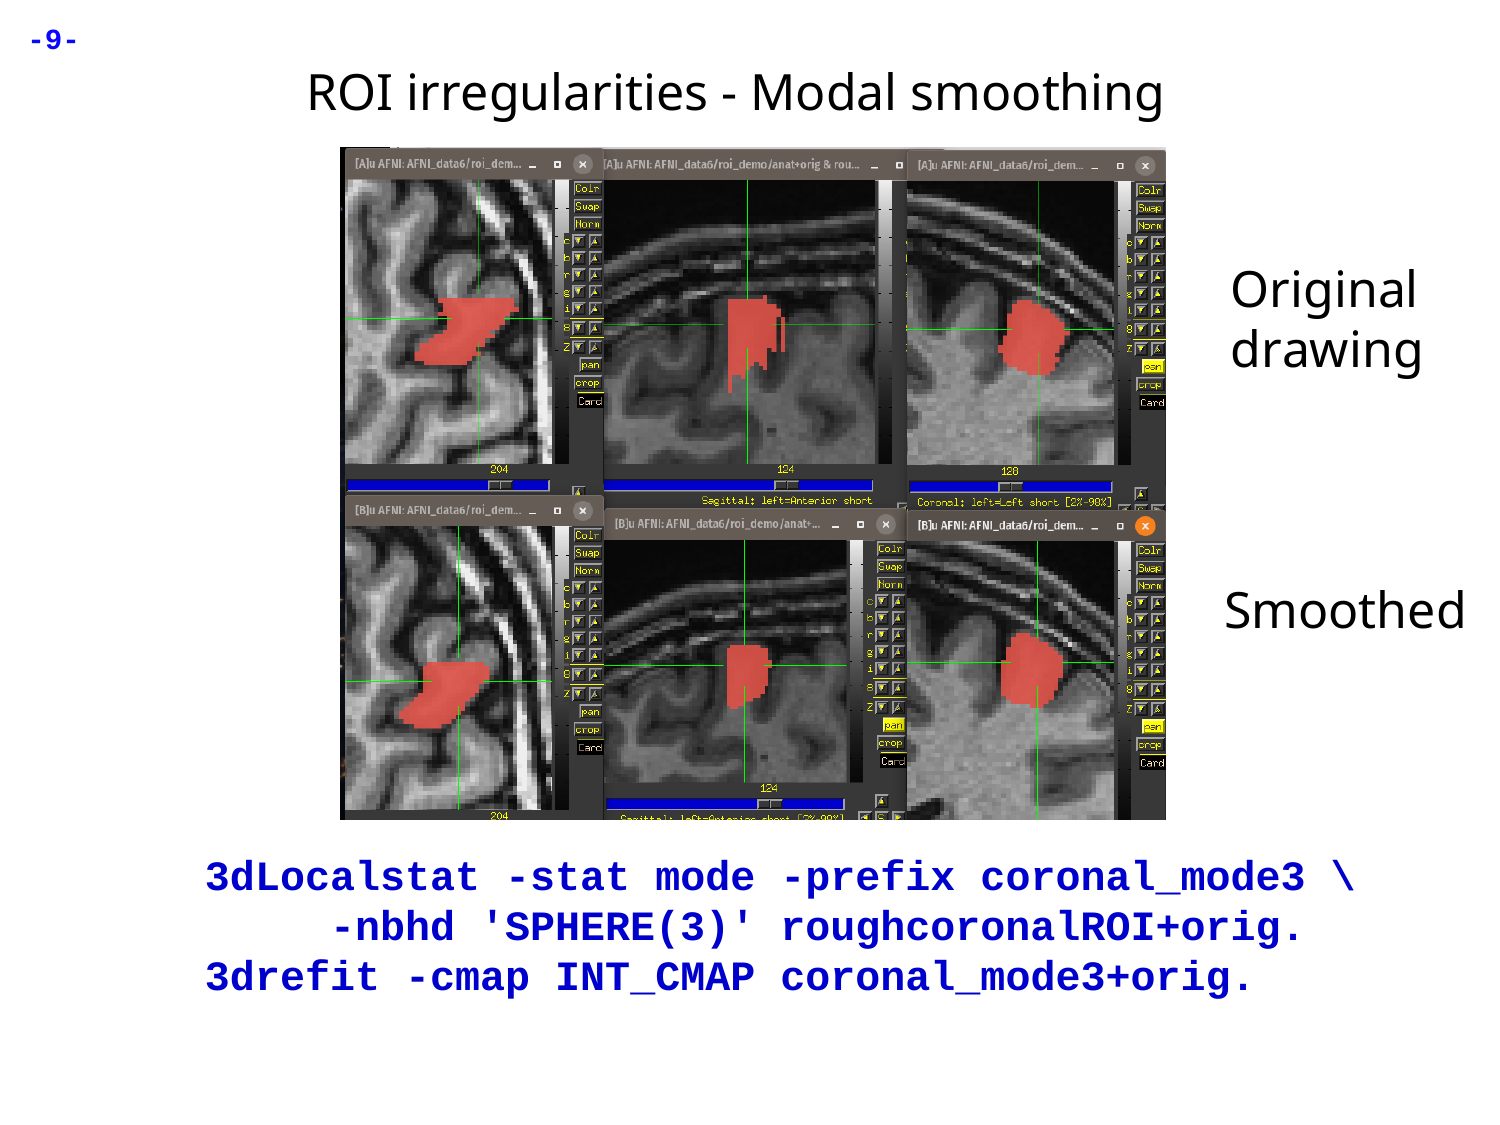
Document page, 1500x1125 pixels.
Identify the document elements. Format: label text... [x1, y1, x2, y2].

picture [340, 147, 1166, 820]
text_box Smoothed [1209, 571, 1486, 707]
text_box ROI irregularities - Modal smoothing [179, 53, 1293, 129]
text_box 3dLocalstat -stat mode -prefix coronal_mode3 \ -nbhd 'SPHERE(3)' roughcoronalROI+orig. 3drefit -cmap INT_CMAP coronal_mode3+orig. [190, 841, 1413, 1097]
text_box Original drawing [1215, 250, 1458, 386]
